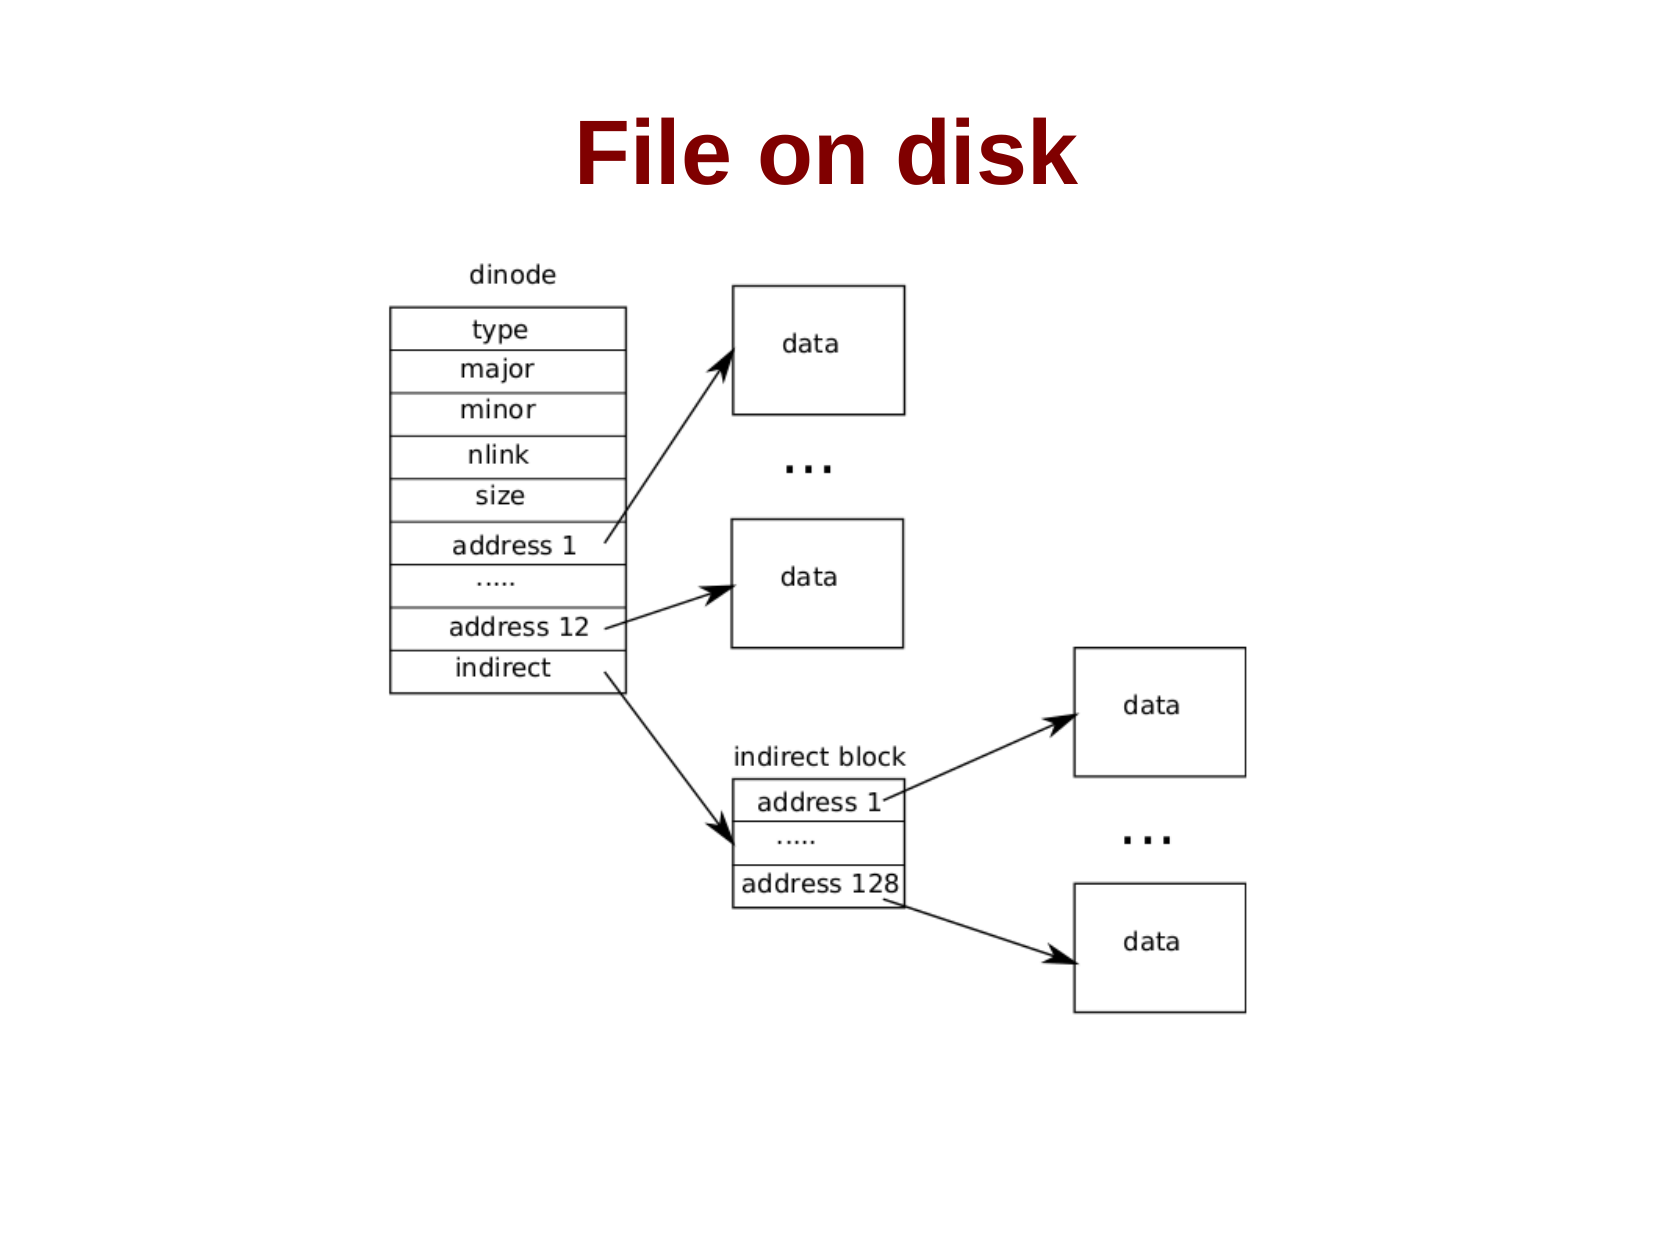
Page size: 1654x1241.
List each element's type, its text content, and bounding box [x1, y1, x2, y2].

title File on disk [82, 49, 1571, 257]
picture [341, 226, 1317, 1018]
